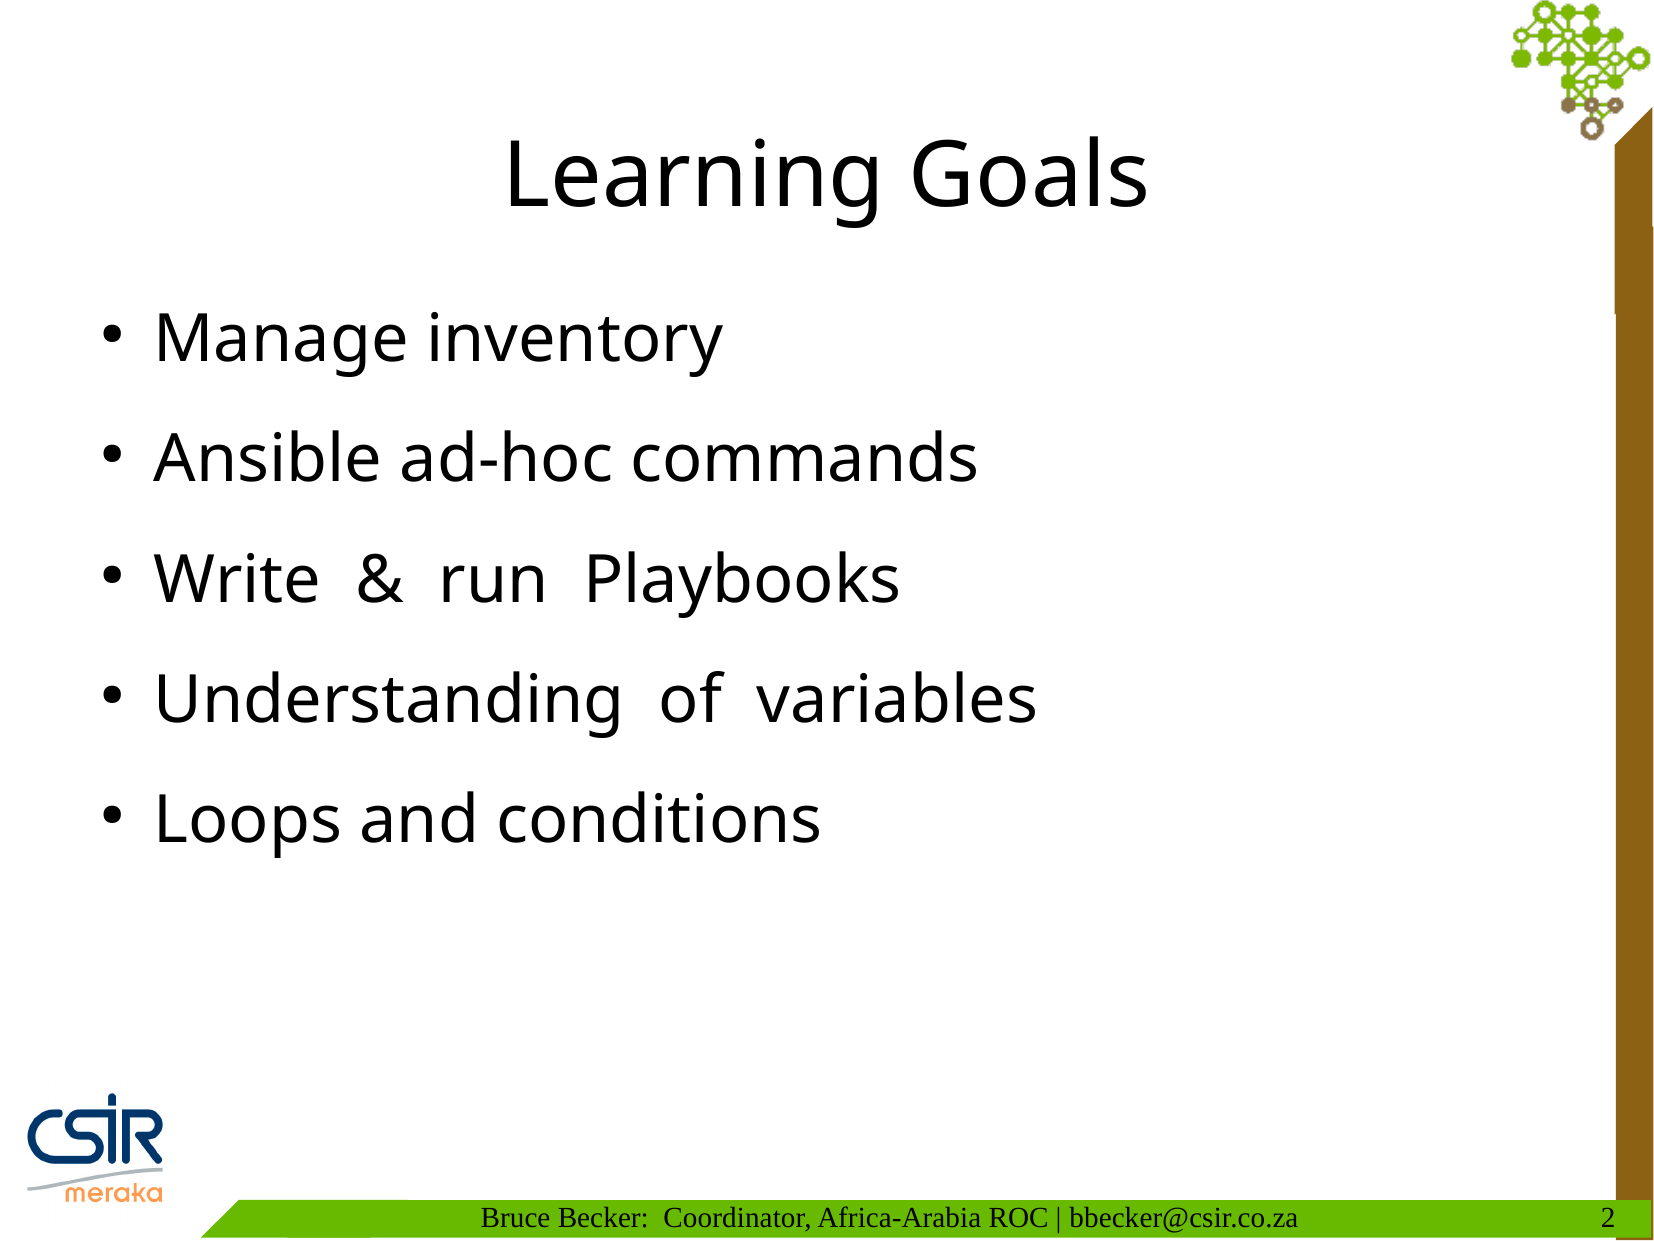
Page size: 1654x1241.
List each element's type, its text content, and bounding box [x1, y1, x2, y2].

list Manage inventory Ansible ad-hoc commands Write & run Playbooks Understanding of variables Loops and conditions [82, 290, 1571, 1010]
picture [12, 1074, 178, 1225]
picture [1503, 0, 1654, 144]
title Learning Goals [82, 67, 1571, 275]
